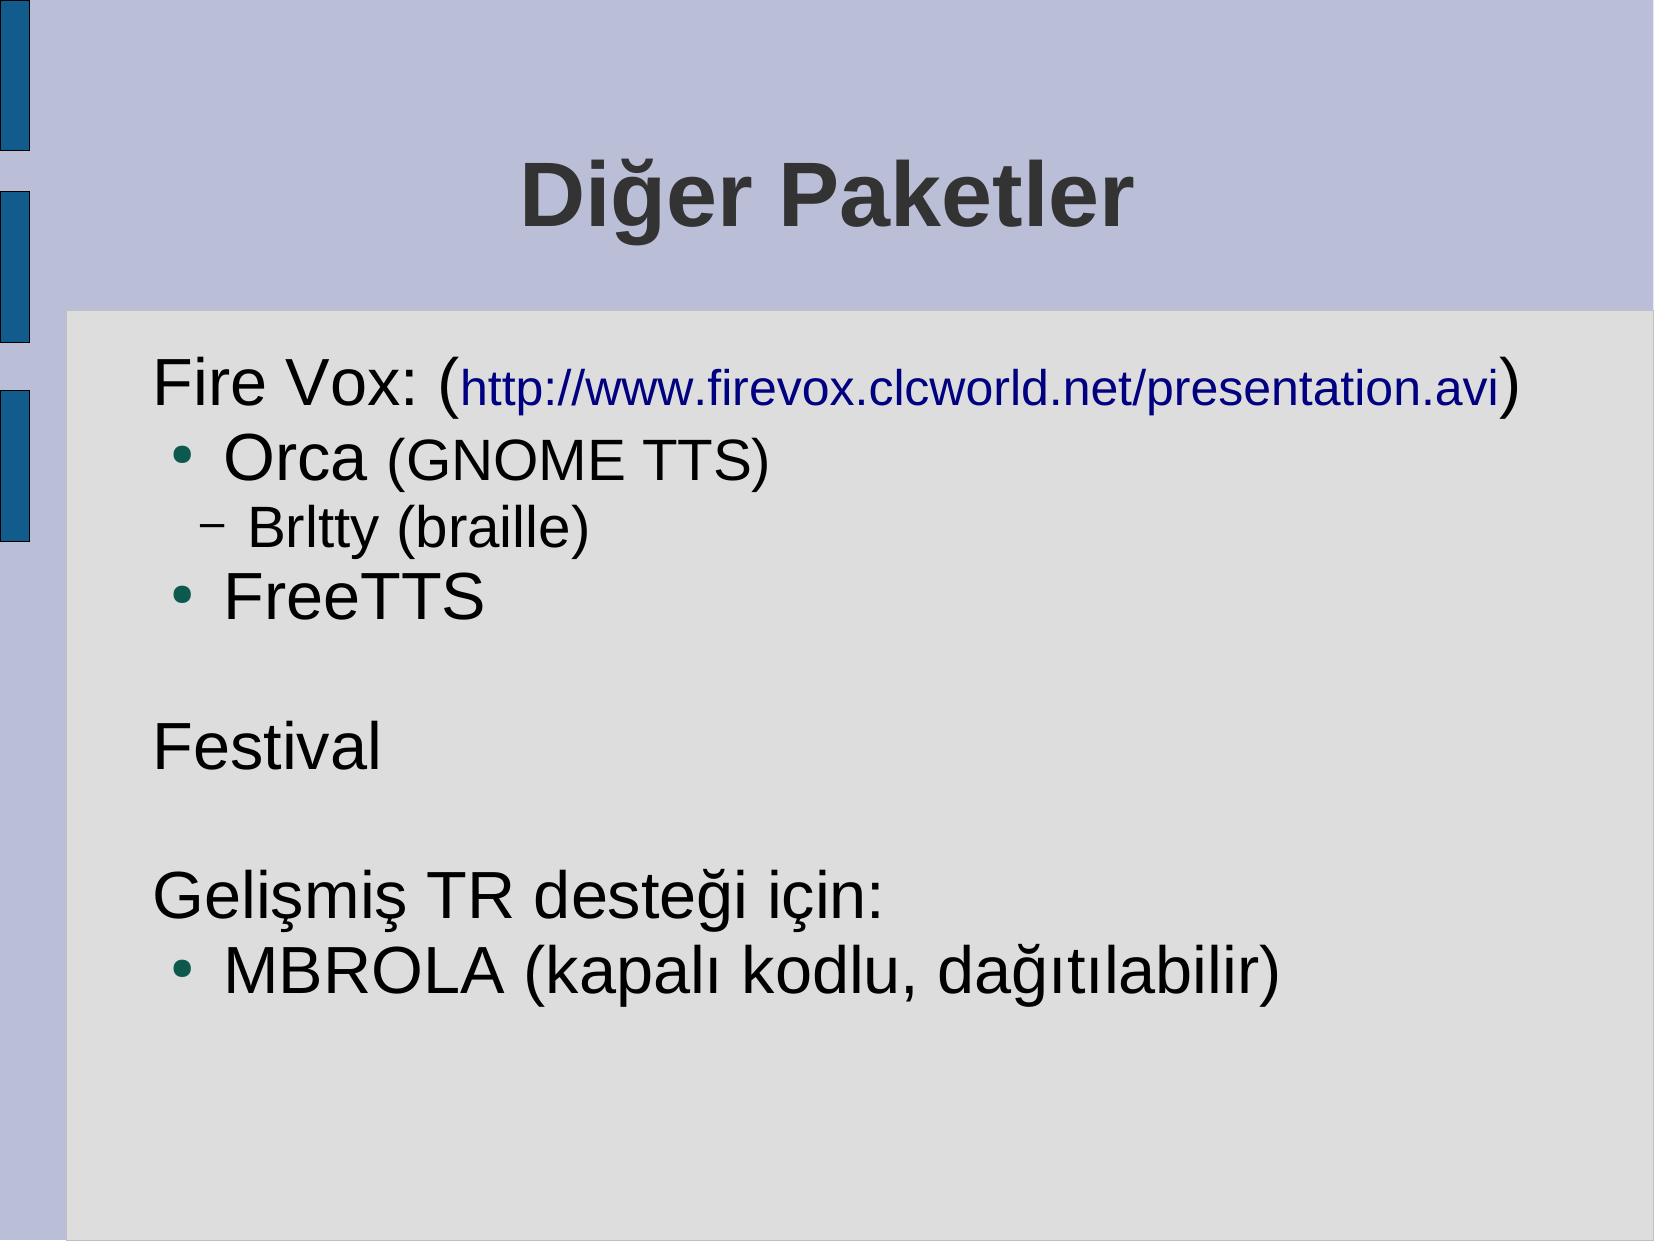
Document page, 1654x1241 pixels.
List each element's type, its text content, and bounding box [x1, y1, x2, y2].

list Fire Vox: (http://www.firevox.clcworld.net/presentation.avi) Orca (GNOME TTS) Brltty (braille) FreeTTS Festival Gelişmiş TR desteği için: MBROLA (kapalı kodlu, dağıtılabilir) [152, 344, 1534, 1127]
title Diğer Paketler [121, 91, 1534, 299]
